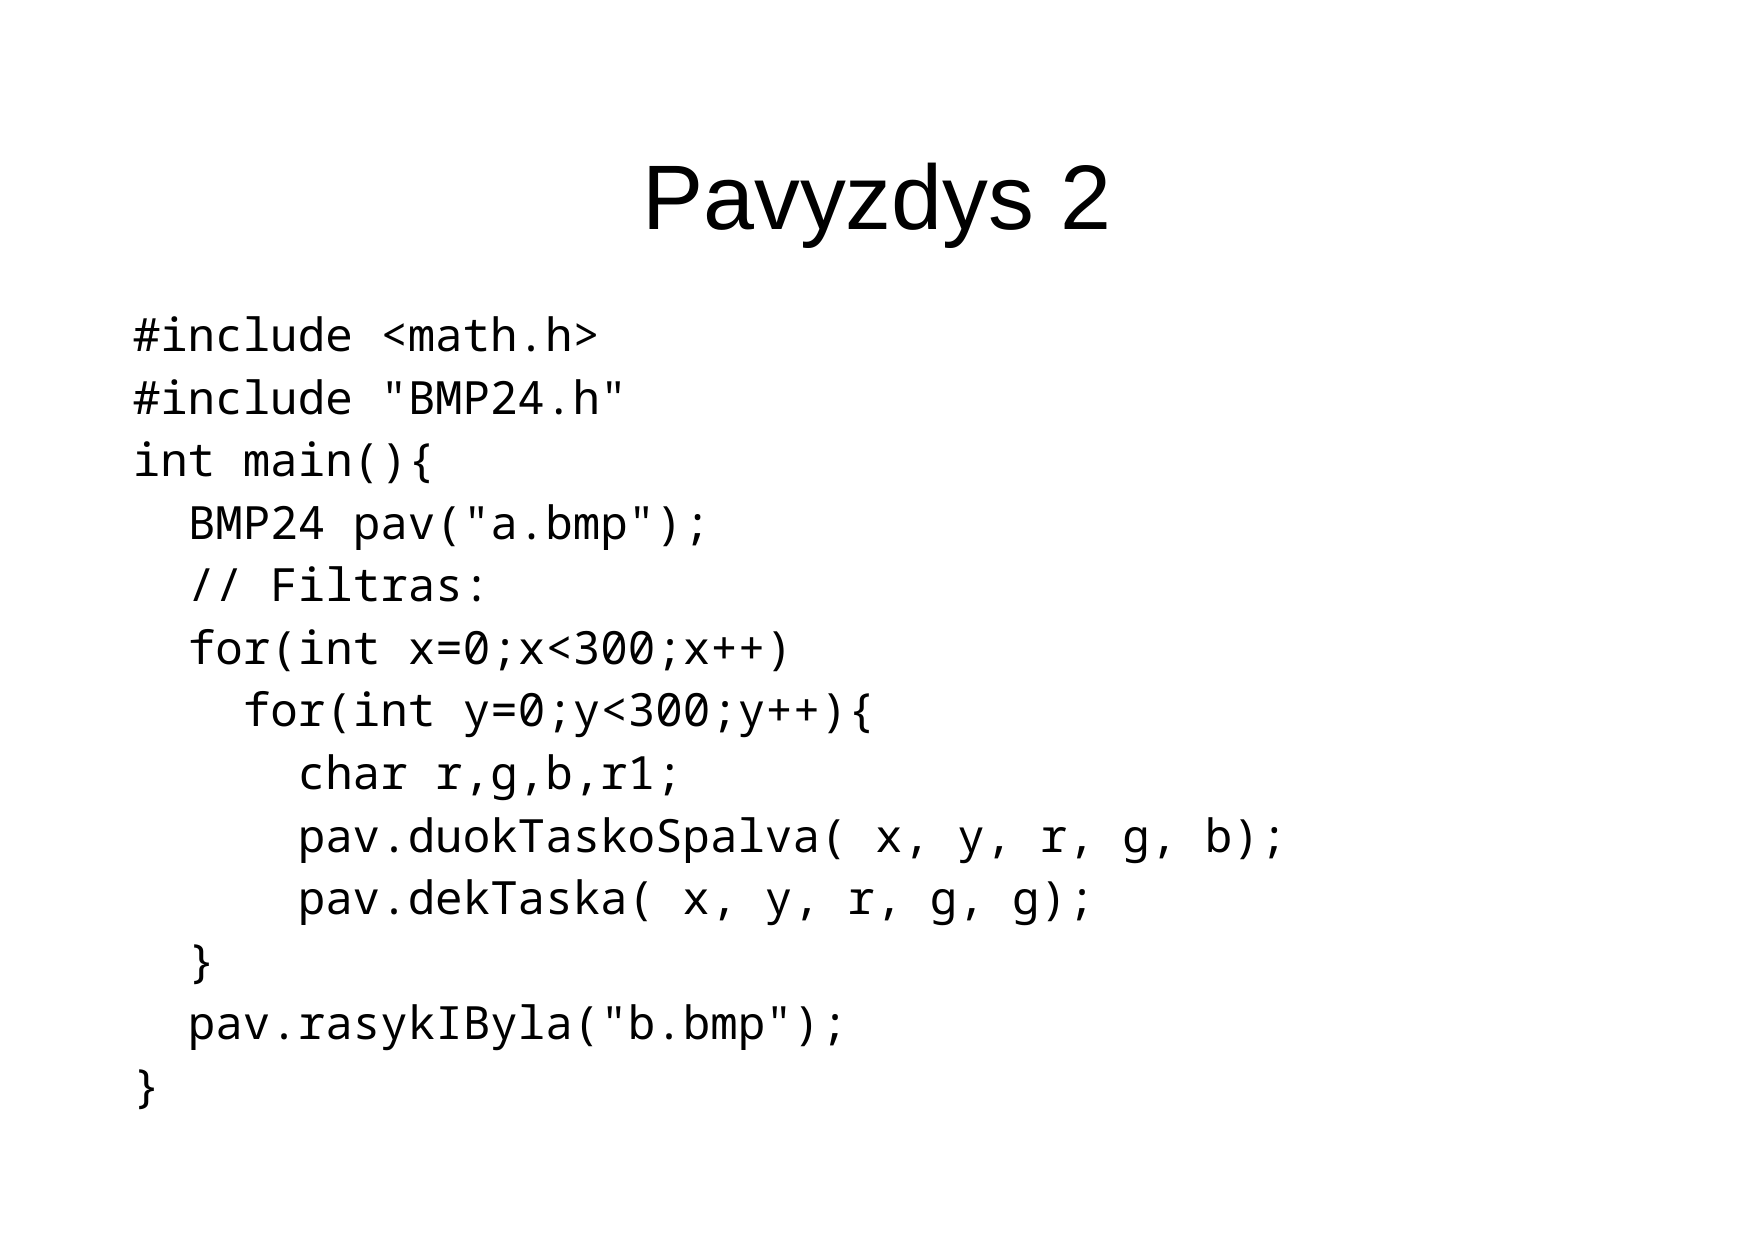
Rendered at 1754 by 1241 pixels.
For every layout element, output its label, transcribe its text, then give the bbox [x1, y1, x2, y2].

text_box #include <math.h> #include "BMP24.h" int main(){ BMP24 pav("a.bmp"); // Filtras: for(int x=0;x<300;x++) for(int y=0;y<300;y++){ char r,g,b,r1; pav.duokTaskoSpalva( x, y, r, g, b); pav.dekTaska( x, y, r, g, g); } pav.rasykIByla("b.bmp"); } [118, 295, 1654, 1140]
title Pavyzdys 2 [140, 111, 1614, 284]
